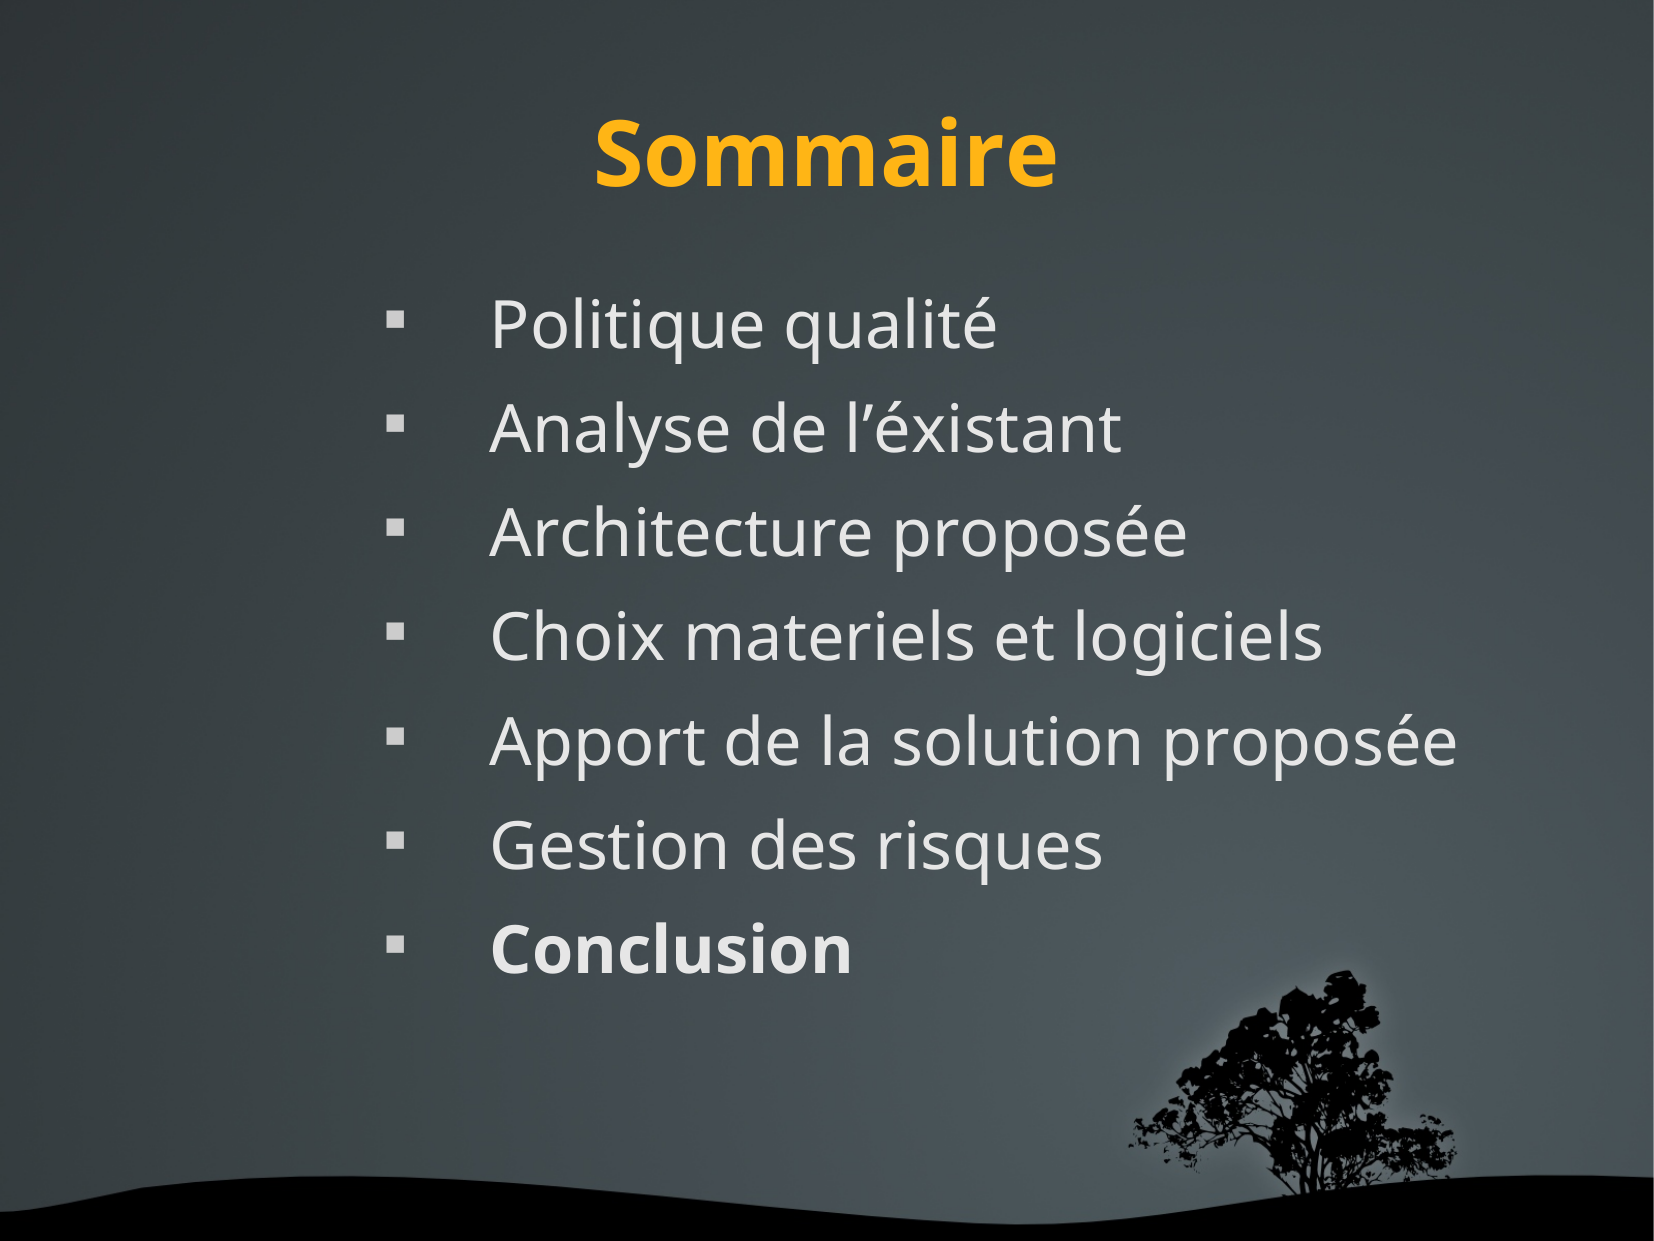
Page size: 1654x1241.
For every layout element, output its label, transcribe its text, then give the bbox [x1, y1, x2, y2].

title Sommaire [82, 49, 1571, 257]
list Politique qualité Analyse de l’éxistant Architecture proposée Choix materiels et logiciels Apport de la solution proposée Gestion des risques Conclusion [348, 284, 1483, 1034]
picture [0, 0, 1654, 1241]
